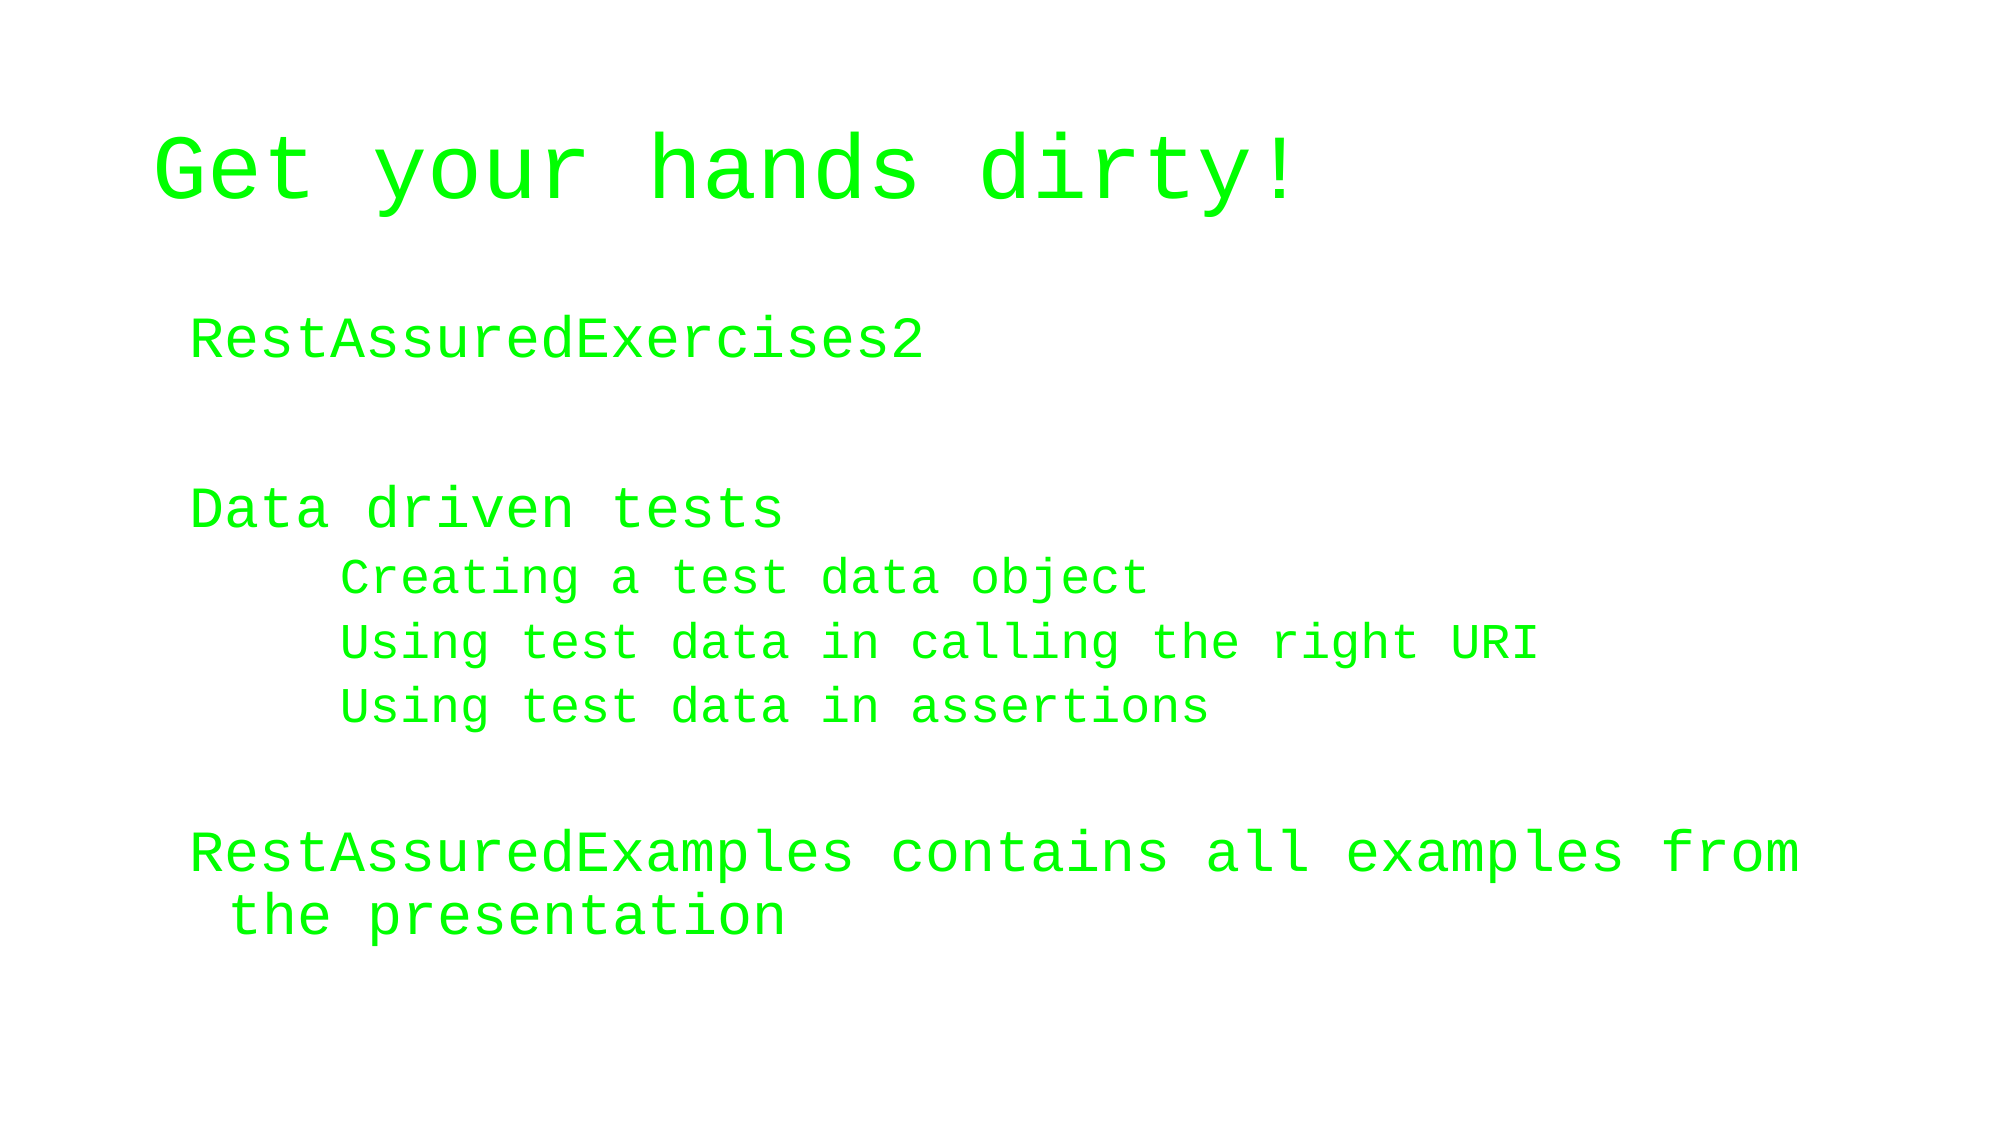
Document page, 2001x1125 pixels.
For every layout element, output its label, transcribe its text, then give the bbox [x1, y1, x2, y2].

list RestAssuredExercises2 Data driven tests Creating a test data object Using test data in calling the right URI Using test data in assertions RestAssuredExamples contains all examples from the presentation [137, 299, 1863, 1014]
title Get your hands dirty! [137, 59, 1863, 278]
